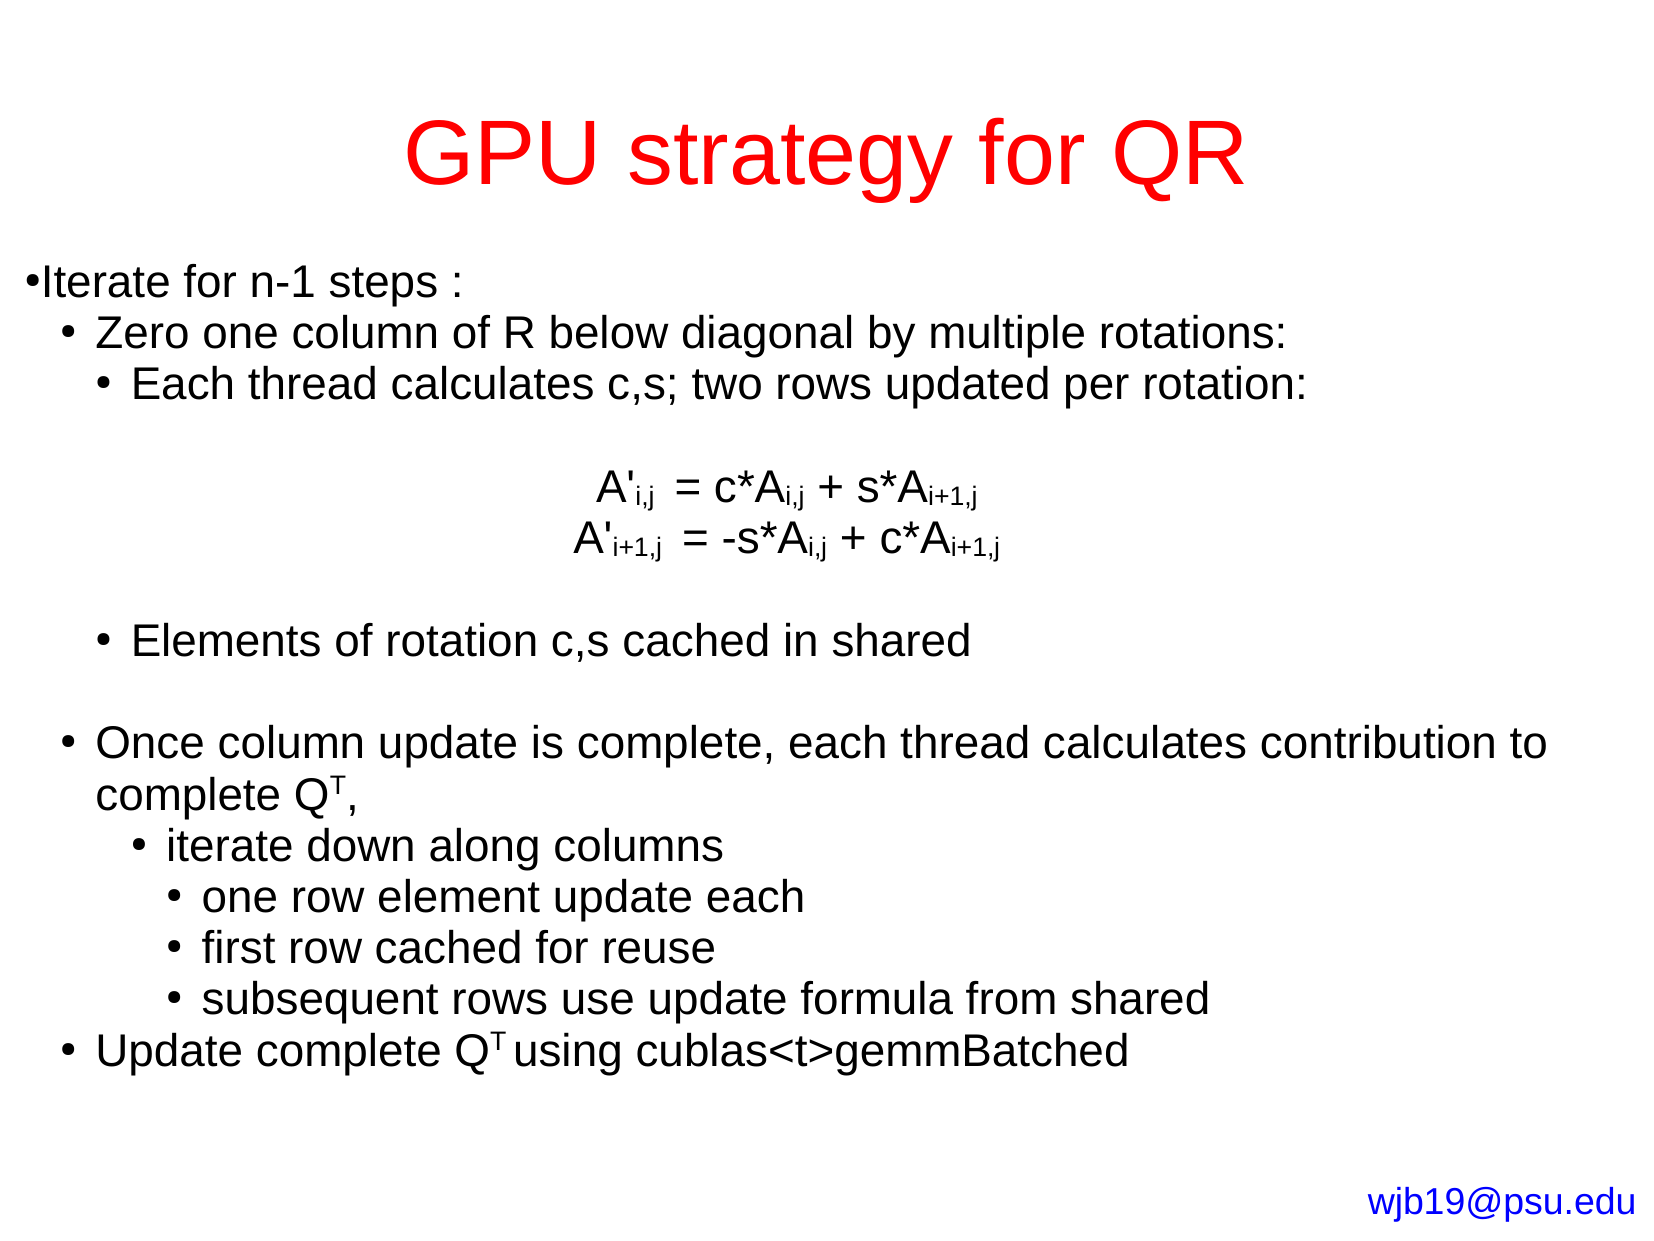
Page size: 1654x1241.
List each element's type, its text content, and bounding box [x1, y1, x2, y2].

title GPU strategy for QR [82, 49, 1571, 255]
subtitle Iterate for n-1 steps : Zero one column of R below diagonal by multiple rotations: Each thread calculates c,s; two rows updated per rotation: A'i,j = c*Ai,j + s*Ai+1,j A'i+1,j = -s*Ai,j + c*Ai+1,j Elements of rotation c,s cached in shared Once column update is complete, each thread calculates contribution to complete QT, iterate down along columns one row element update each first row cached for reuse subsequent rows use update formula from shared Update complete QT using cublas<t>gemmBatched [24, 255, 1654, 1241]
text_box wjb19@psu.edu [1353, 1173, 1652, 1231]
